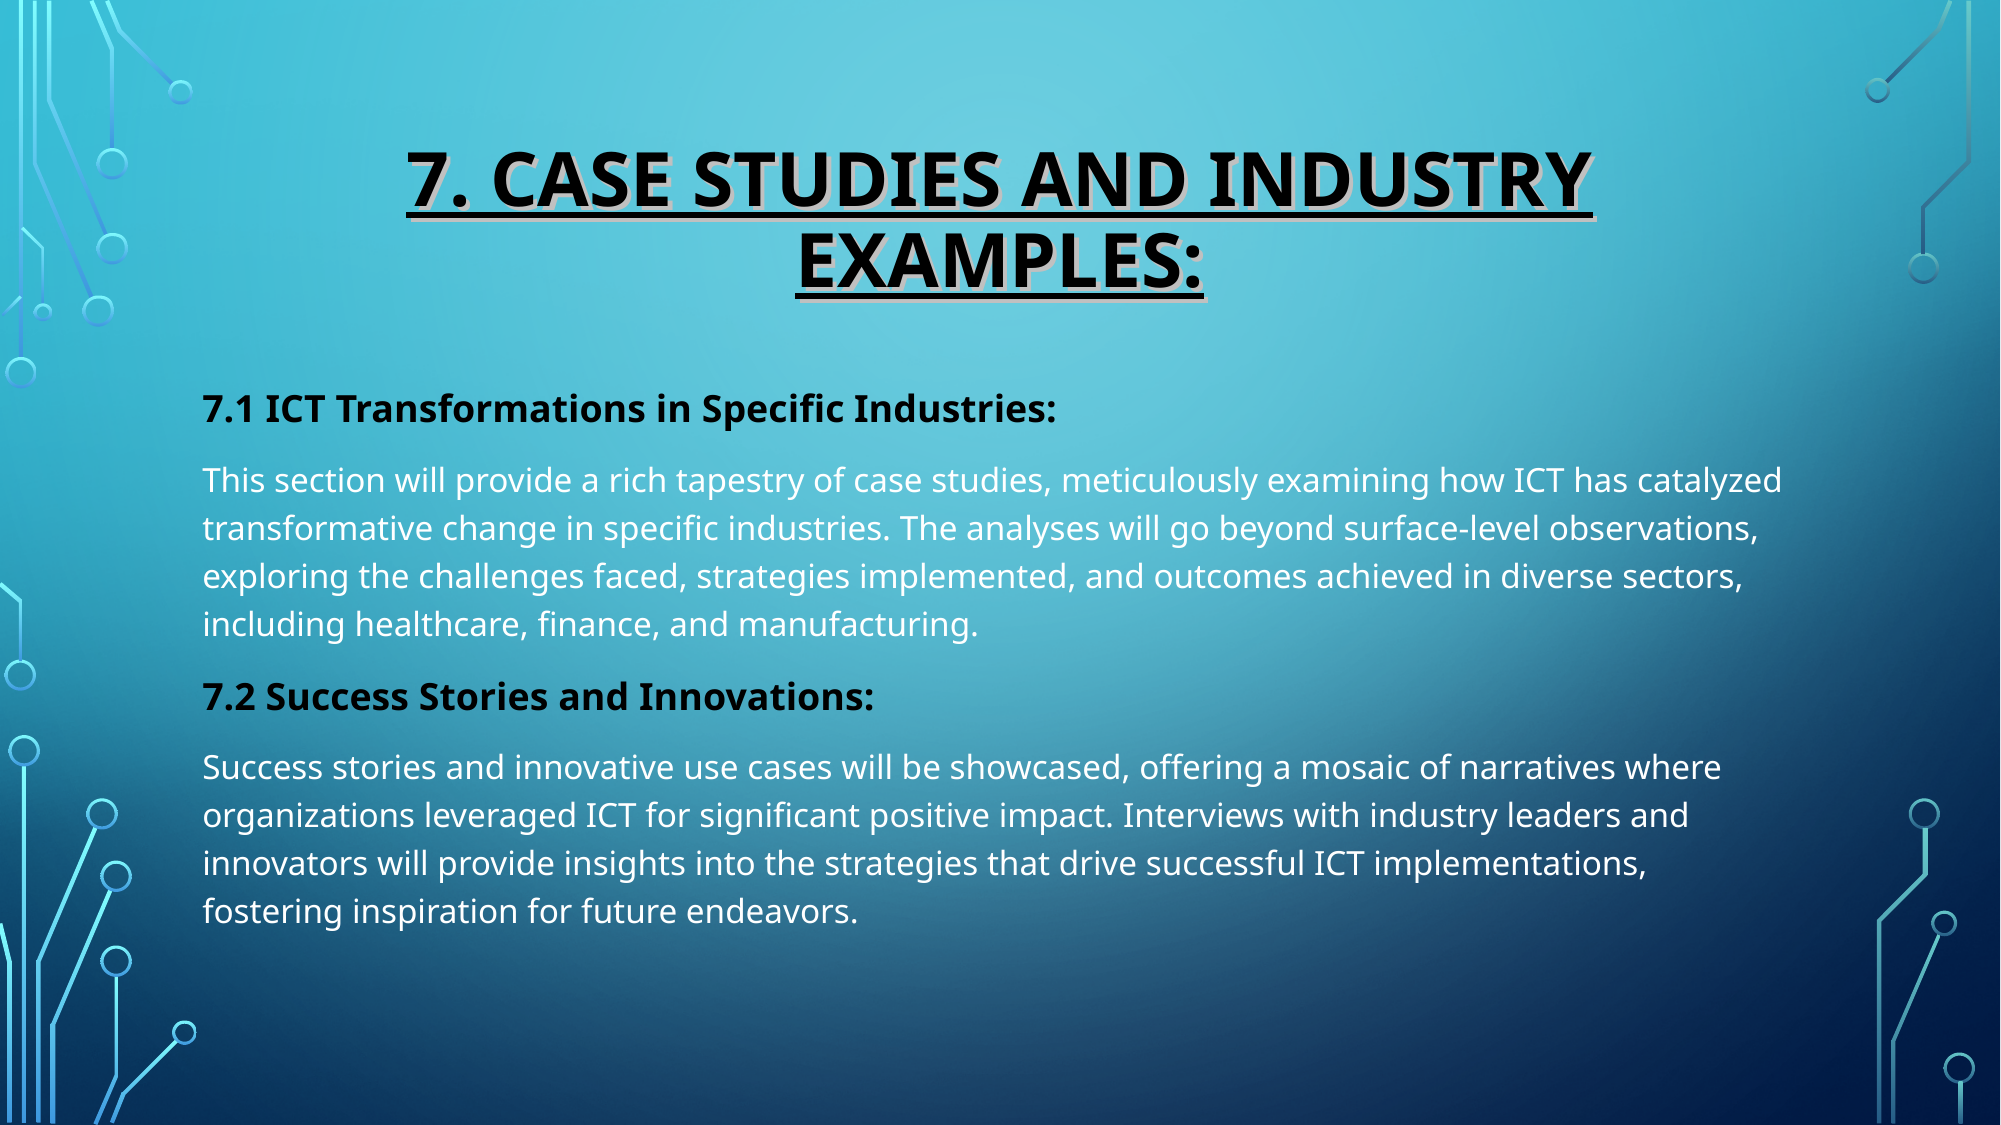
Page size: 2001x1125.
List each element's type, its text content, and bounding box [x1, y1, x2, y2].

list 7.1 ICT Transformations in Specific Industries: This section will provide a rich tapestry of case studies, meticulously examining how ICT has catalyzed transformative change in specific industries. The analyses will go beyond surface-level observations, exploring the challenges faced, strategies implemented, and outcomes achieved in diverse sectors, including healthcare, finance, and manufacturing. 7.2 Success Stories and Innovations: Success stories and innovative use cases will be showcased, offering a mosaic of narratives where organizations leveraged ICT for significant positive impact. Interviews with industry leaders and innovators will provide insights into the strategies that drive successful ICT implementations, fostering inspiration for future endeavors. [187, 369, 1813, 951]
title 7. Case Studies and Industry Examples: [187, 101, 1813, 344]
